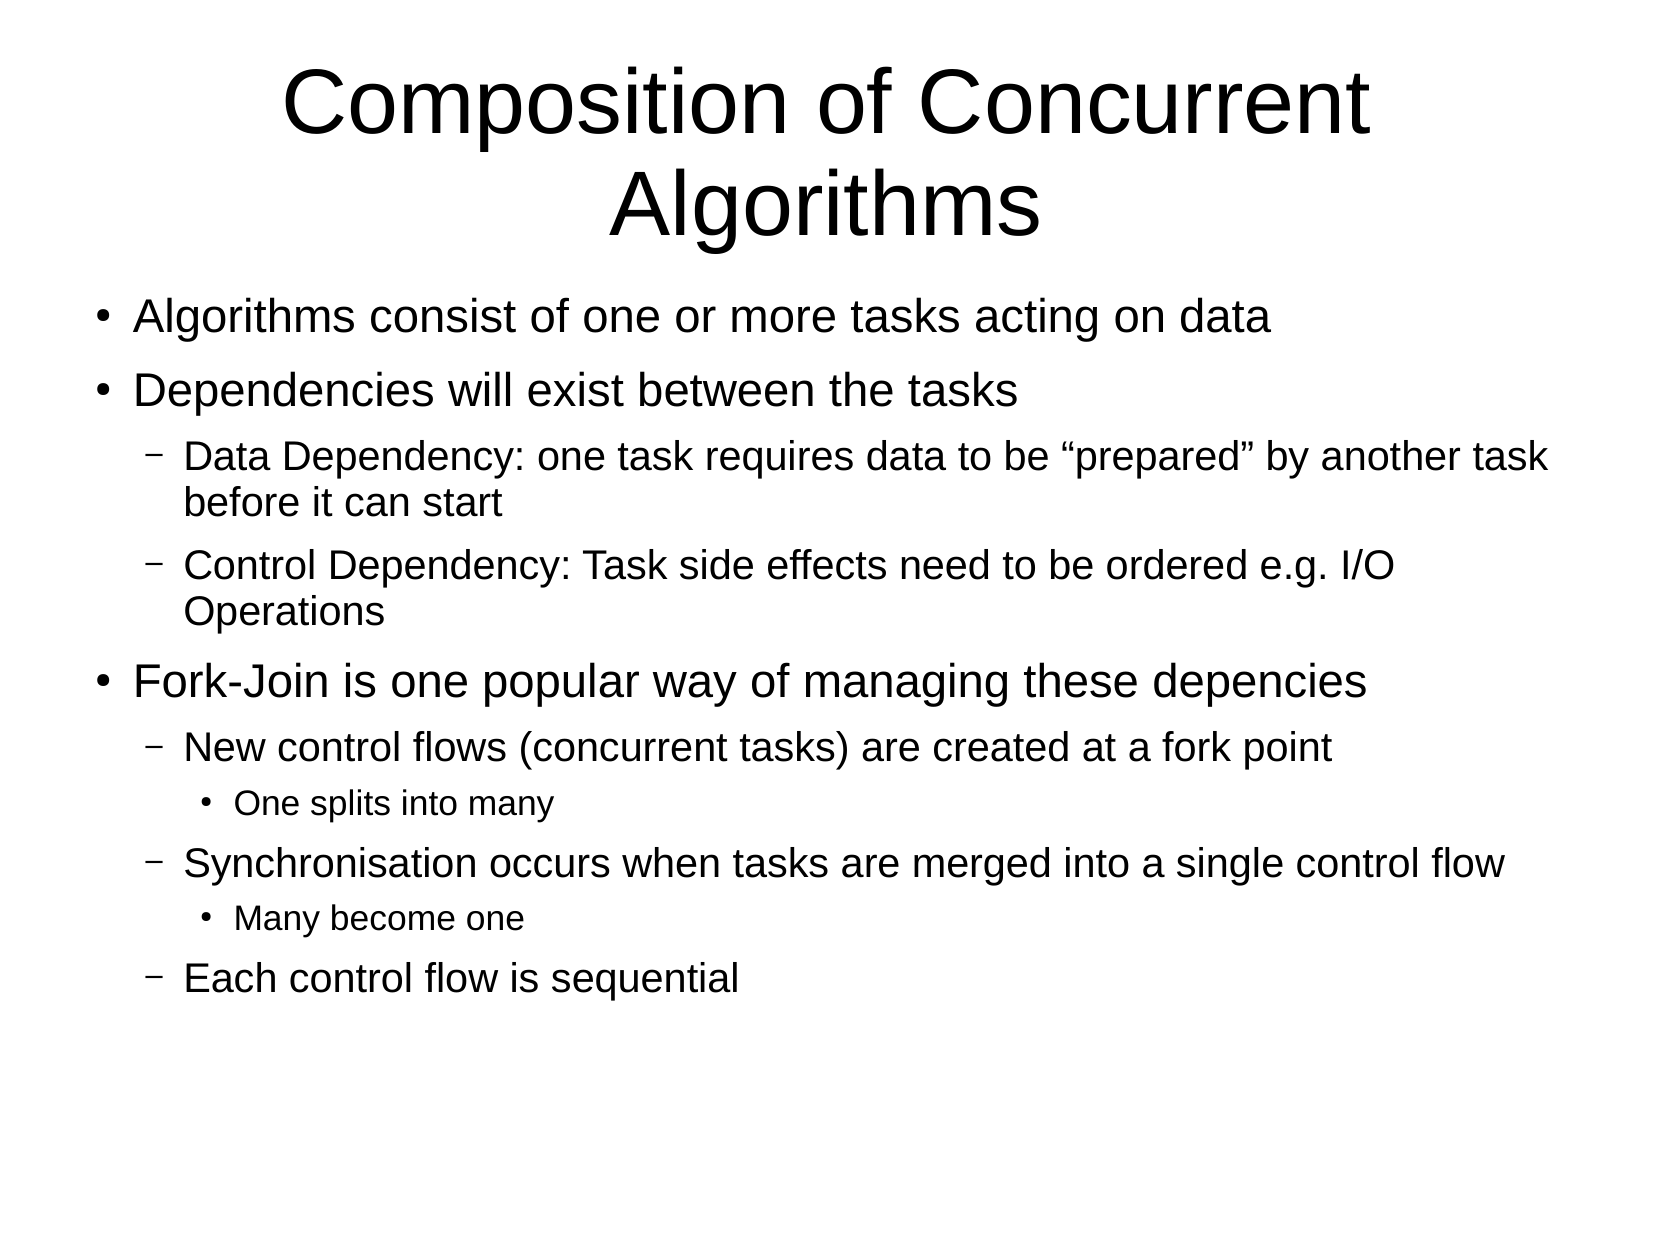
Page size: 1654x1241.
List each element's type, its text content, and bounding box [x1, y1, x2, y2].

title Composition of Concurrent Algorithms [82, 49, 1571, 257]
list Algorithms consist of one or more tasks acting on data Dependencies will exist between the tasks Data Dependency: one task requires data to be “prepared” by another task before it can start Control Dependency: Task side effects need to be ordered e.g. I/O Operations Fork-Join is one popular way of managing these depencies New control flows (concurrent tasks) are created at a fork point One splits into many Synchronisation occurs when tasks are merged into a single control flow Many become one Each control flow is sequential [82, 290, 1571, 1010]
